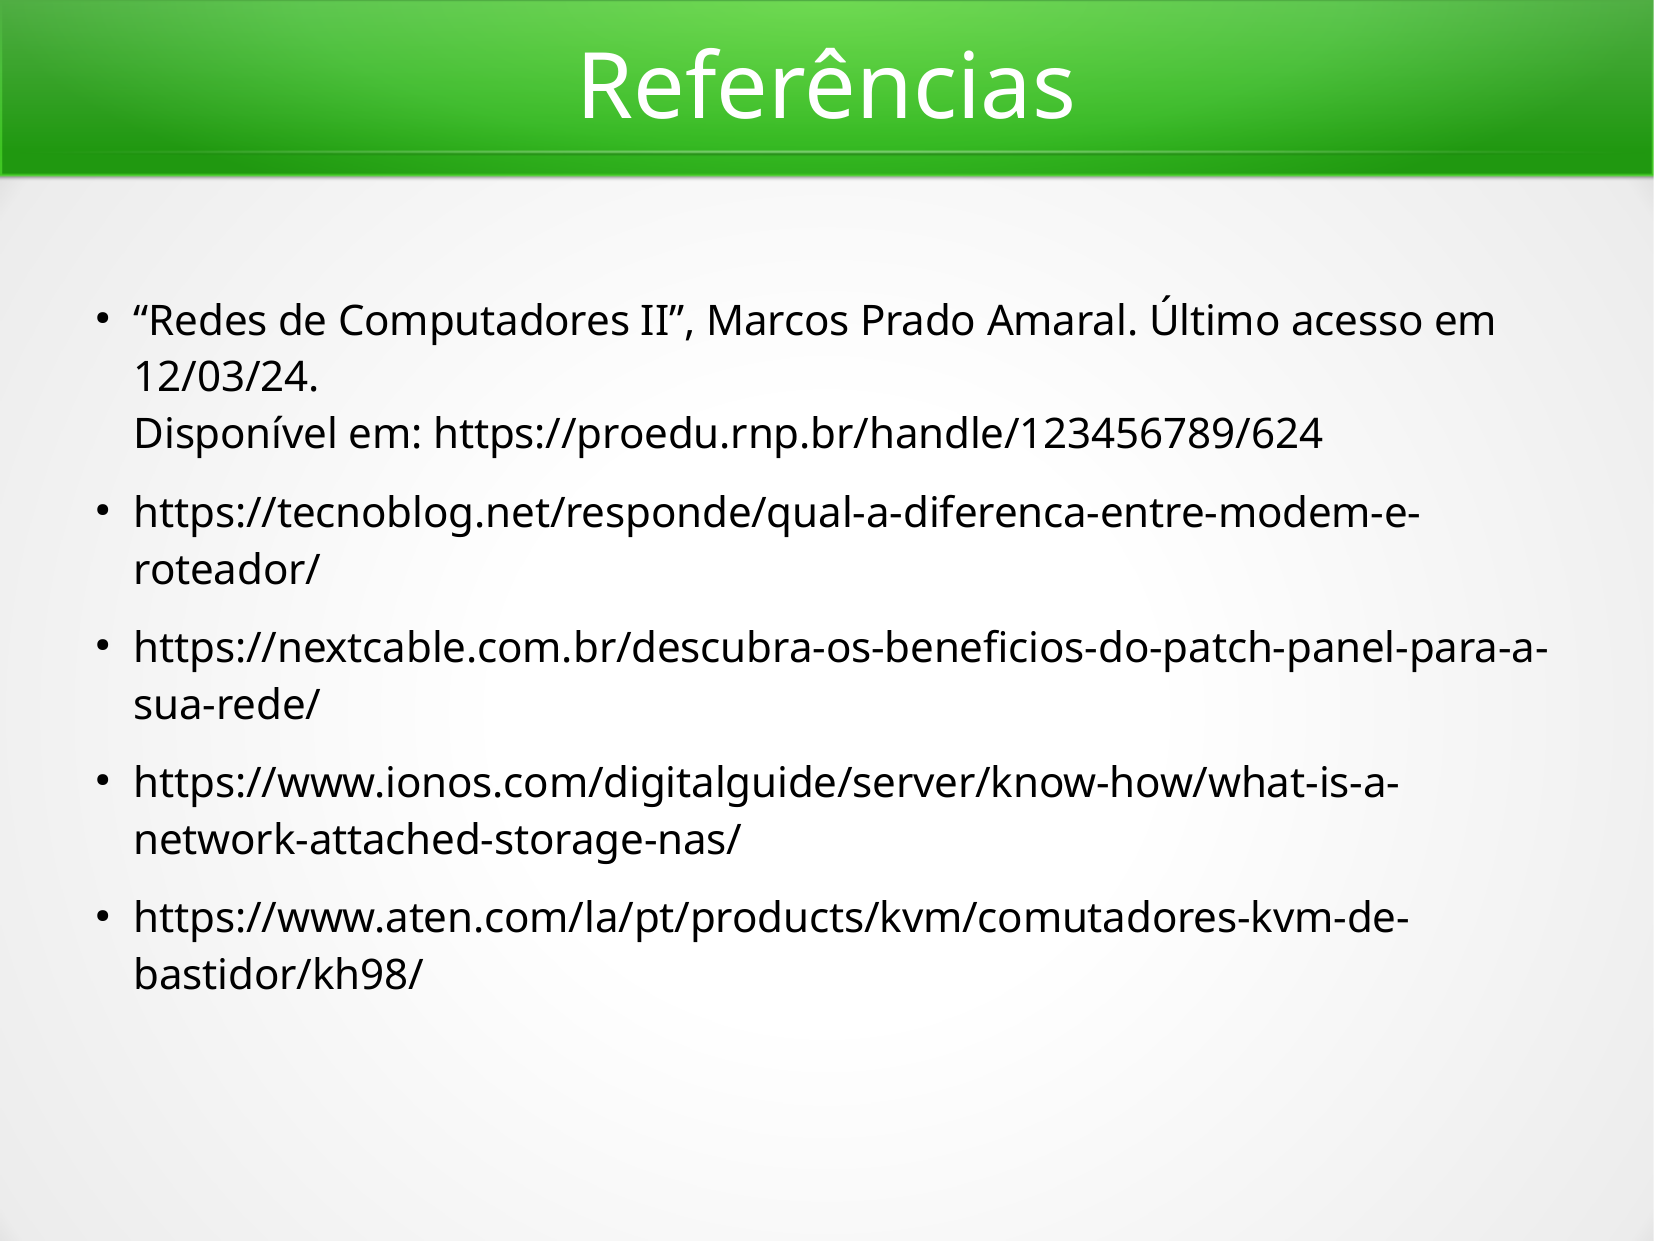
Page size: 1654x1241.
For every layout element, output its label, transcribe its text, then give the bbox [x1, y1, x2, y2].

title Referências [82, 11, 1571, 154]
list “Redes de Computadores II”, Marcos Prado Amaral. Último acesso em 12/03/24. Disponível em: https://proedu.rnp.br/handle/123456789/624 https://tecnoblog.net/responde/qual-a-diferenca-entre-modem-e-roteador/ https://nextcable.com.br/descubra-os-beneficios-do-patch-panel-para-a-sua-rede/ https://www.ionos.com/digitalguide/server/know-how/what-is-a-network-attached-storage-nas/ https://www.aten.com/la/pt/products/kvm/comutadores-kvm-de-bastidor/kh98/ [82, 290, 1571, 1010]
picture [0, 0, 1654, 1241]
